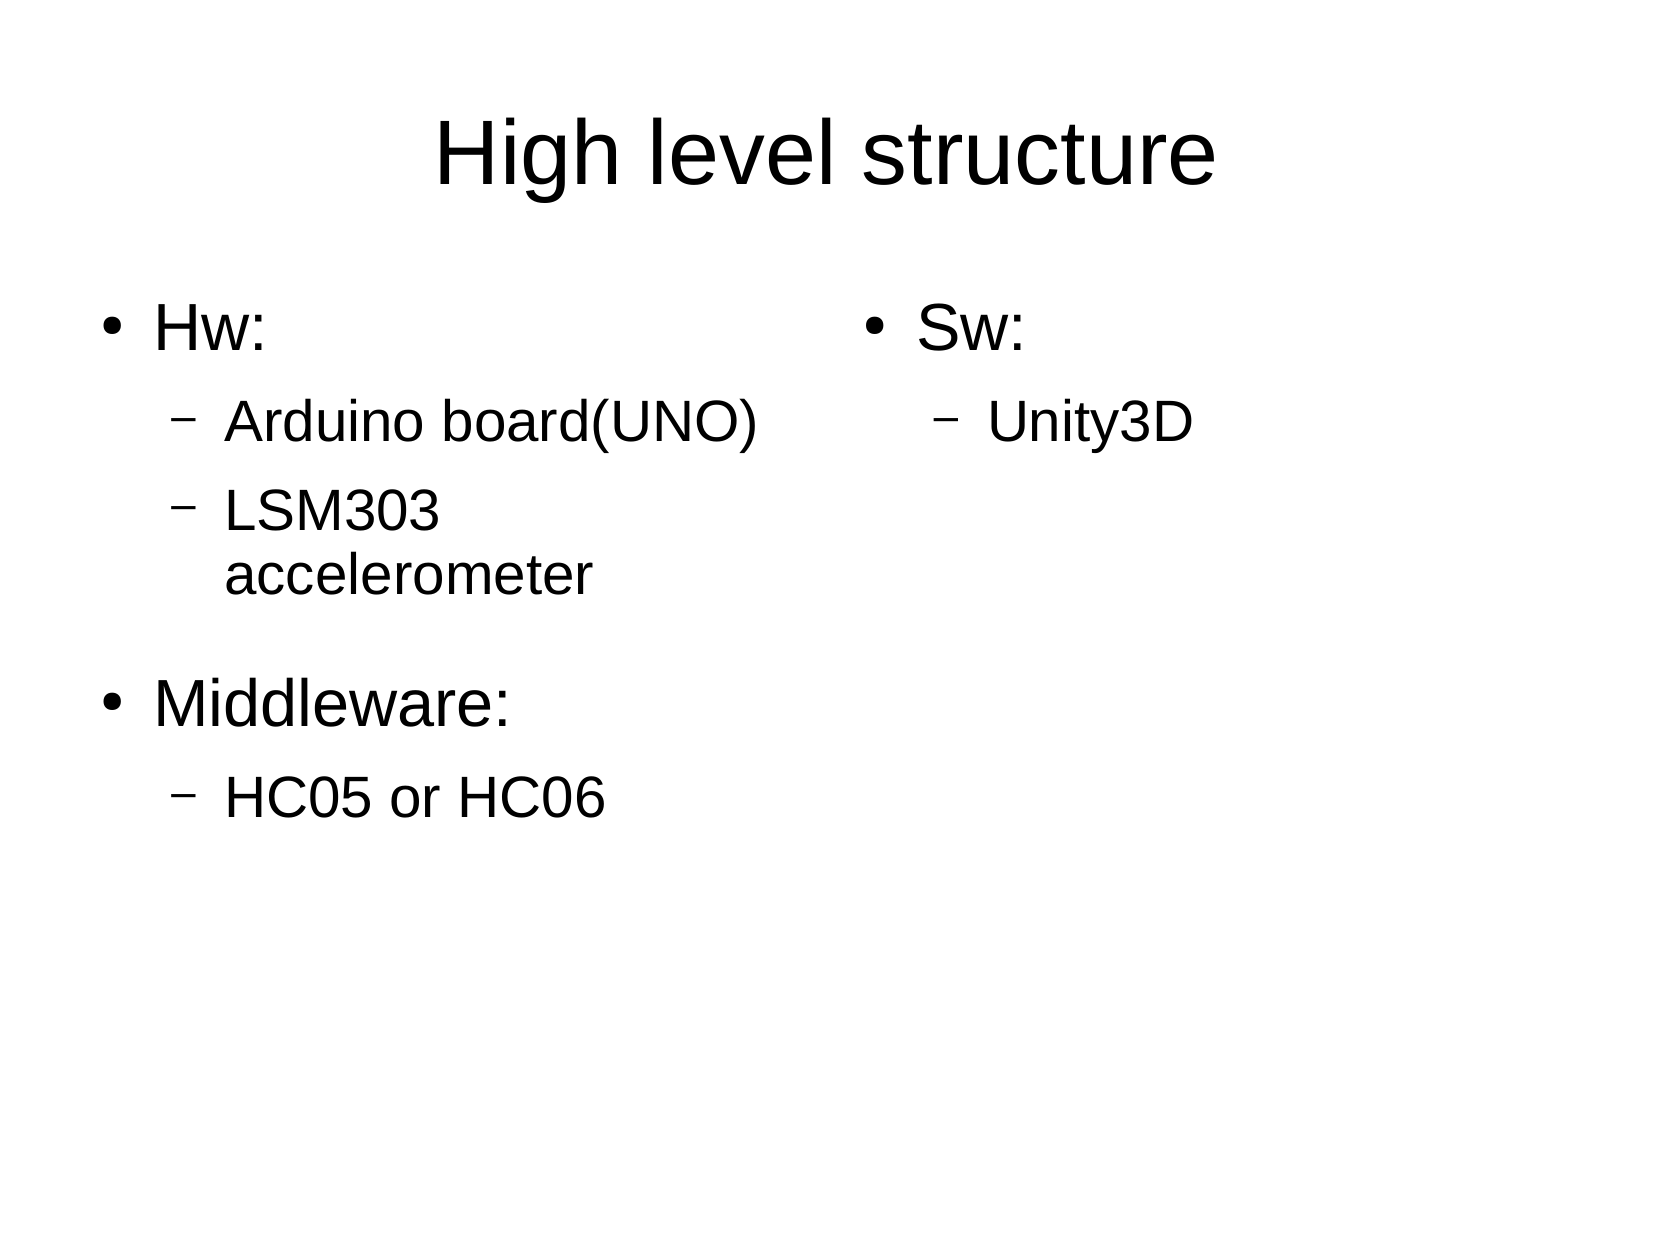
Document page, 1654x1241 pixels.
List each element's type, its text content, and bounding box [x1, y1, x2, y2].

title High level structure [82, 49, 1571, 257]
list Middleware: HC05 or HC06 [82, 665, 1571, 1009]
list Sw: Unity3D [845, 290, 1572, 634]
list Hw: Arduino board(UNO) LSM303 accelerometer [82, 290, 809, 634]
